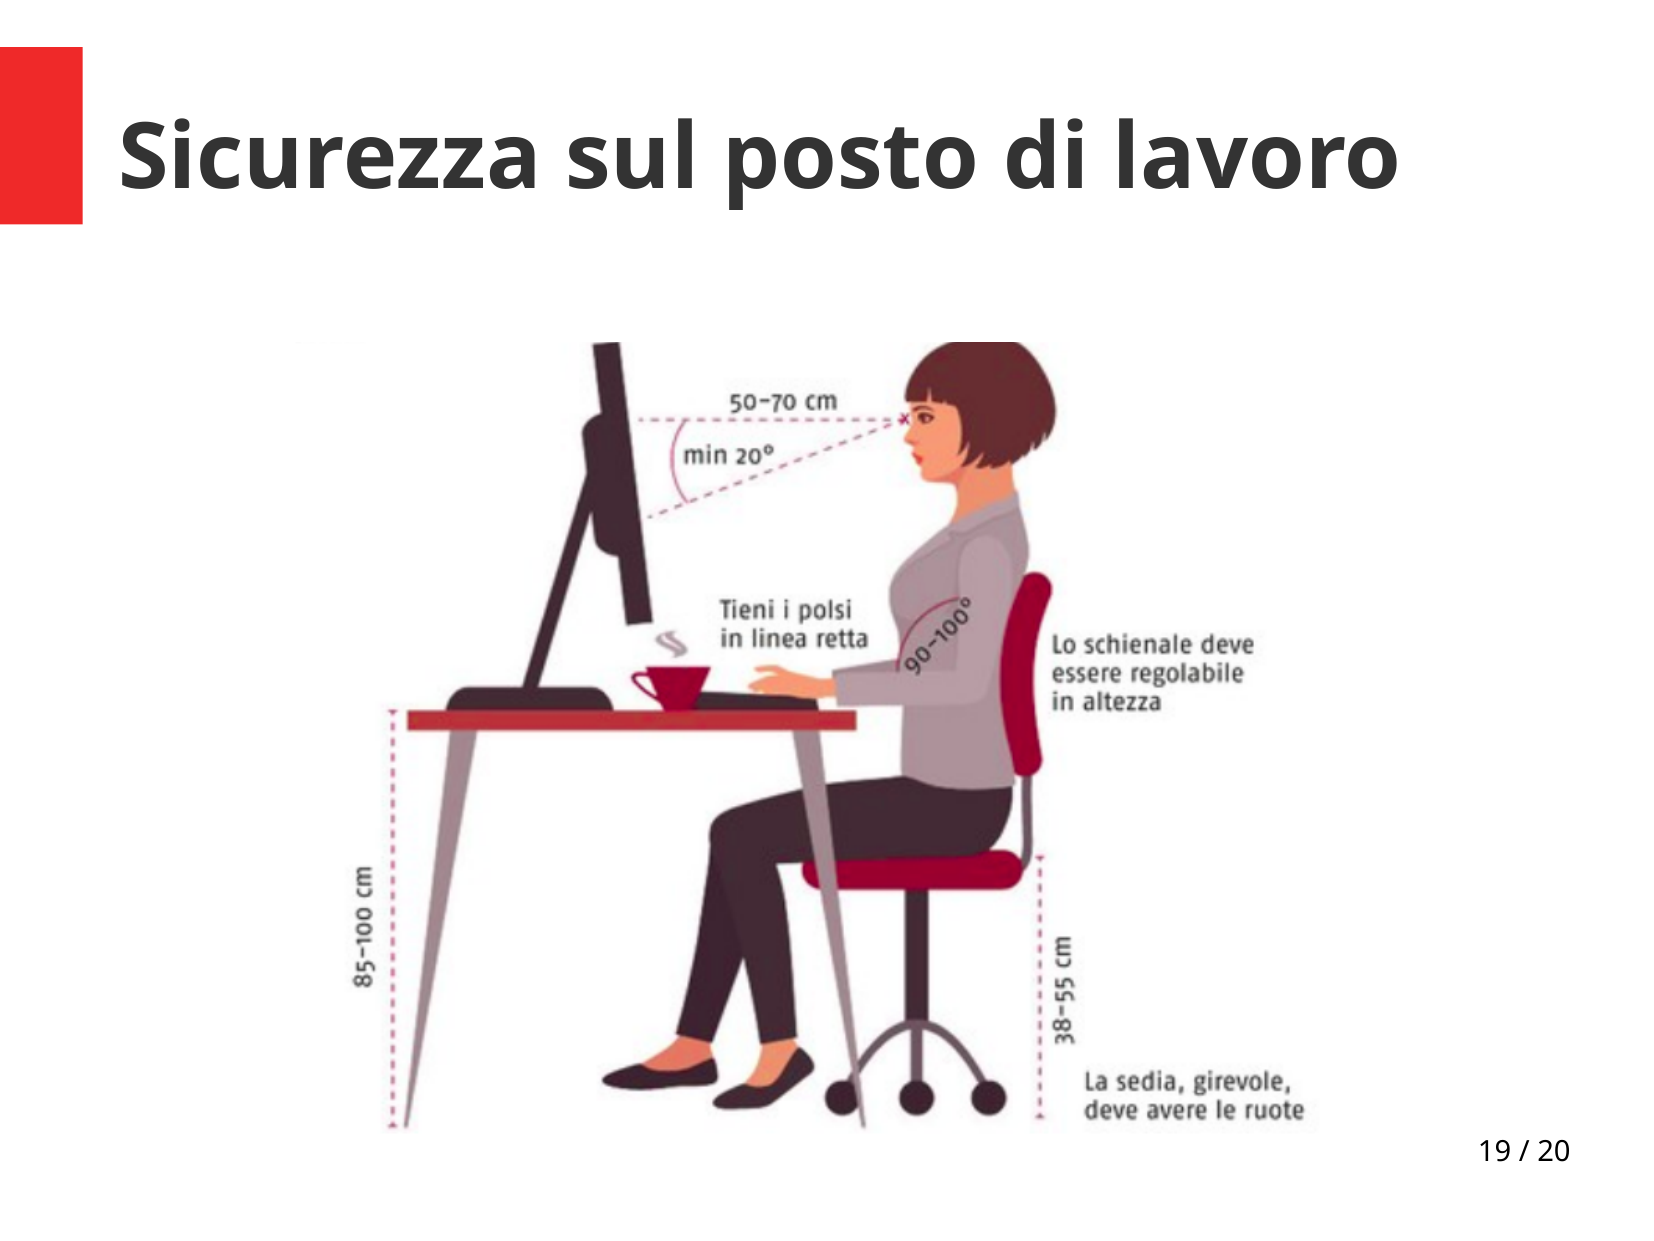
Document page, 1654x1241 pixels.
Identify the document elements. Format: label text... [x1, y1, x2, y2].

title Sicurezza sul posto di lavoro [118, 45, 1571, 260]
picture [295, 342, 1354, 1165]
